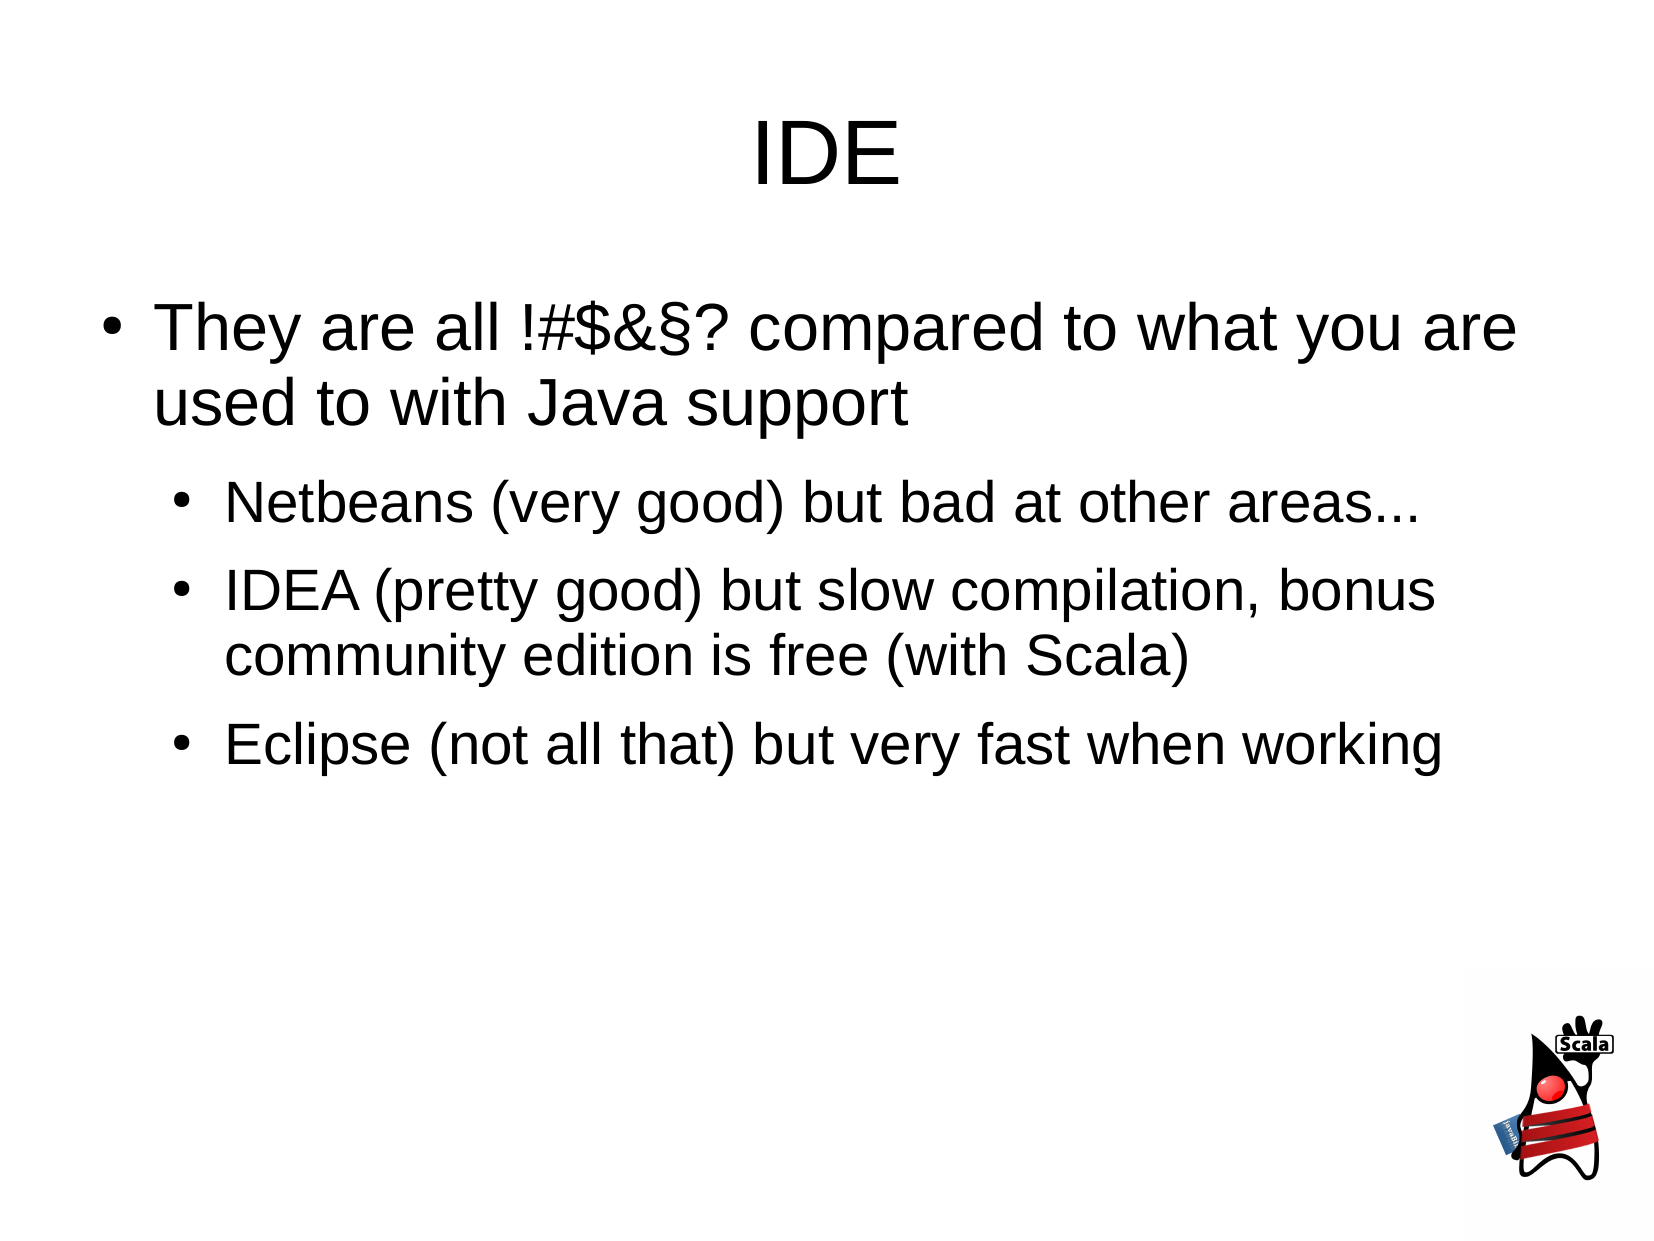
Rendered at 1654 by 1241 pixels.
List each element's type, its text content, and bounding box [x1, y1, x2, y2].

title IDE [82, 56, 1571, 250]
list They are all !#$&§? compared to what you are used to with Java support Netbeans (very good) but bad at other areas... IDEA (pretty good) but slow compilation, bonus community edition is free (with Scala) Eclipse (not all that) but very fast when working [82, 290, 1571, 1109]
picture [1462, 969, 1654, 1241]
